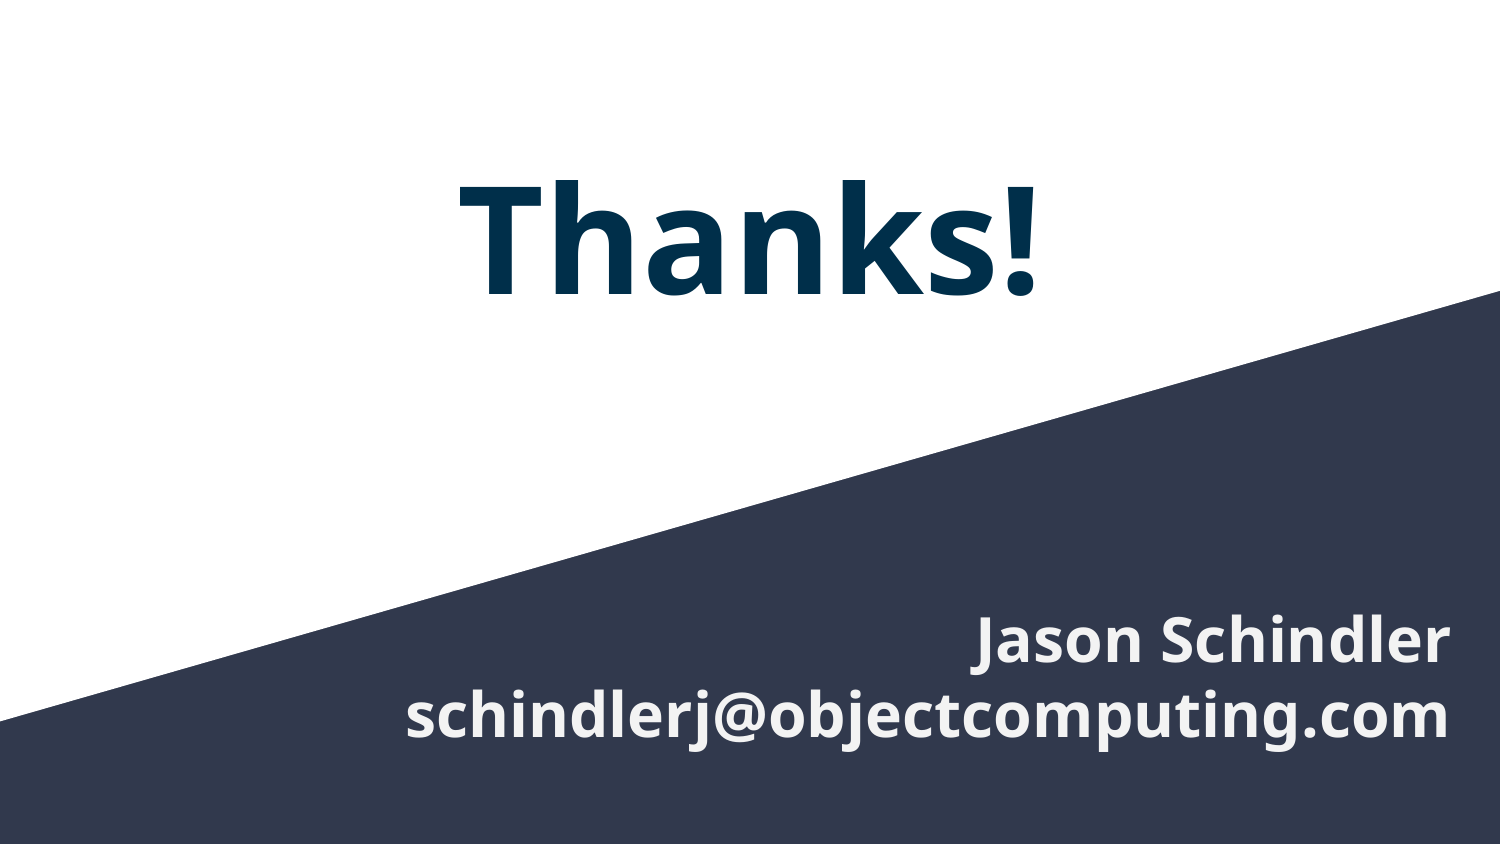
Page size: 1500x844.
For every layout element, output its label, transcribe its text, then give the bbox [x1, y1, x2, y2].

text_box Thanks! [8, 14, 1492, 455]
subtitle Jason Schindler schindlerj@objectcomputing.com [280, 466, 1468, 826]
